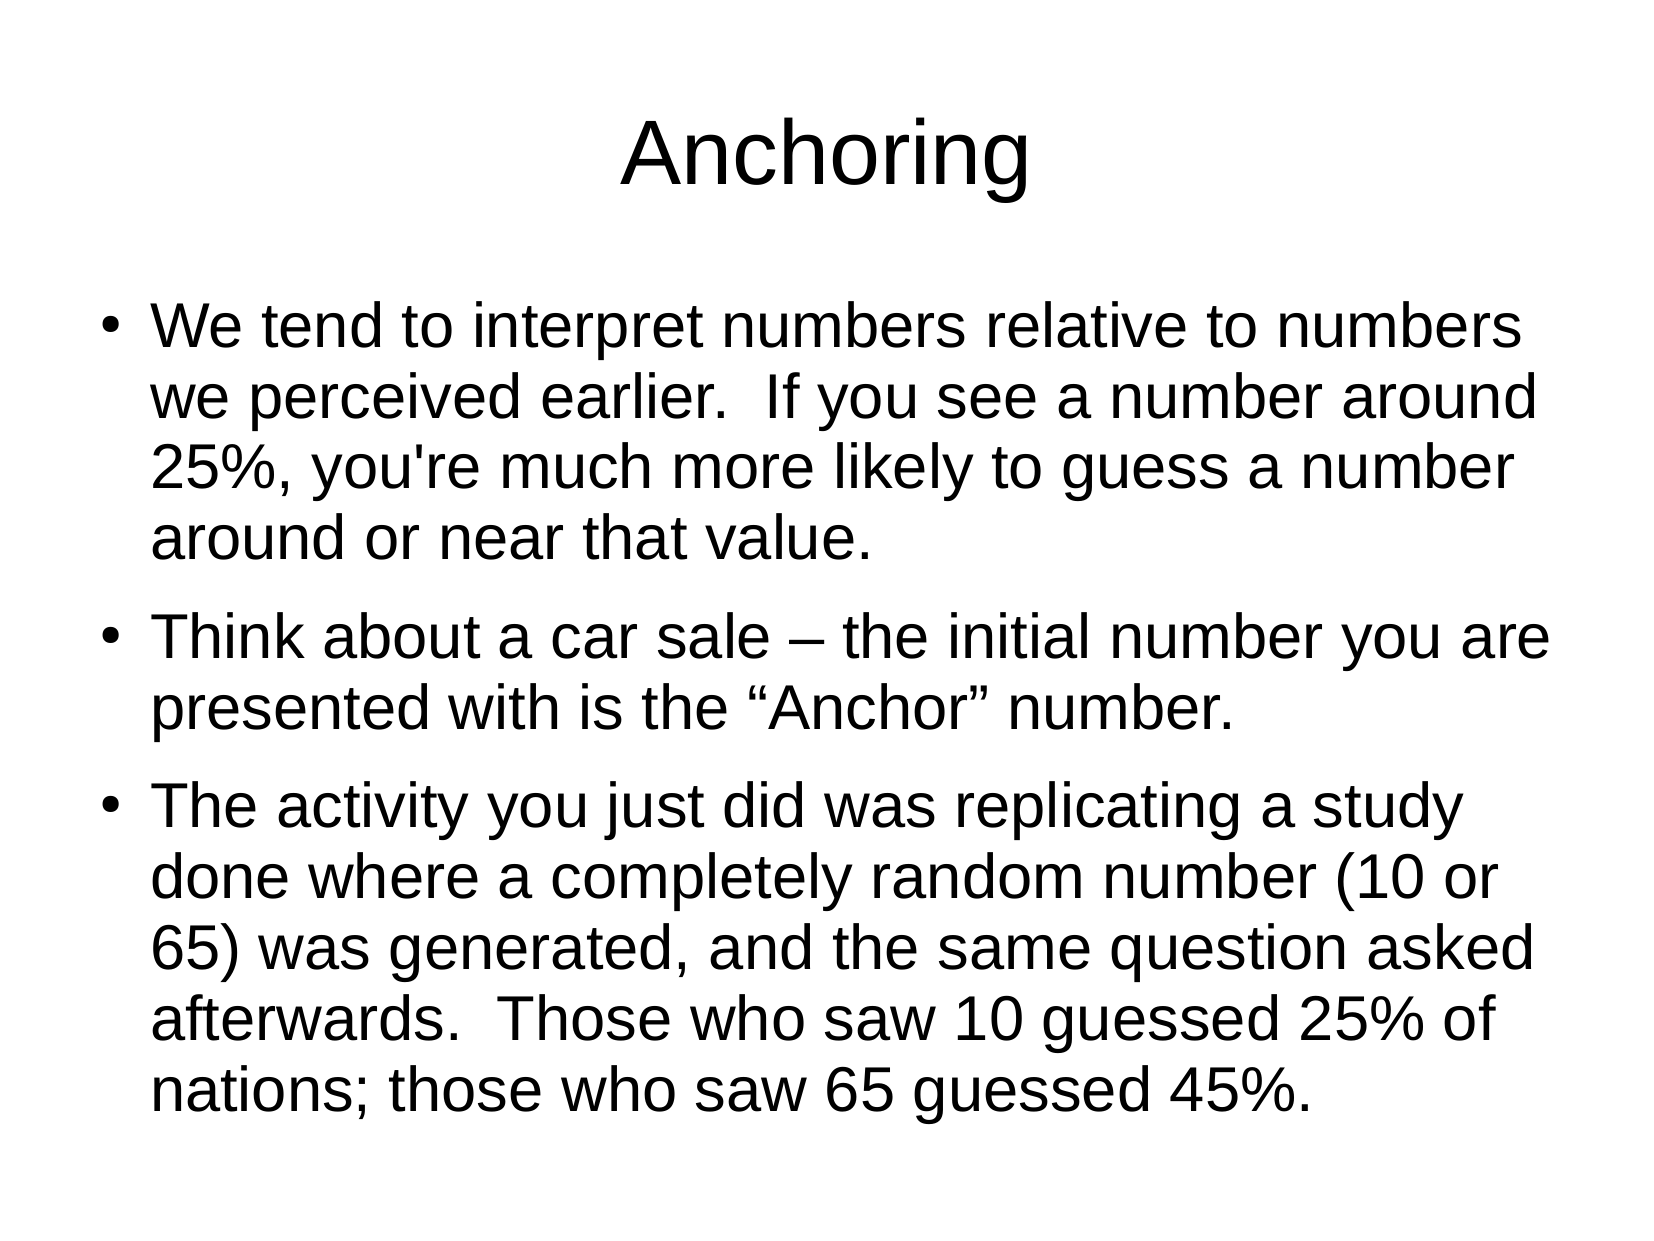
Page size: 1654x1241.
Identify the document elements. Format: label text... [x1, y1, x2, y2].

list We tend to interpret numbers relative to numbers we perceived earlier. If you see a number around 25%, you're much more likely to guess a number around or near that value. Think about a car sale – the initial number you are presented with is the “Anchor” number. The activity you just did was replicating a study done where a completely random number (10 or 65) was generated, and the same question asked afterwards. Those who saw 10 guessed 25% of nations; those who saw 65 guessed 45%. [82, 290, 1571, 1141]
title Anchoring [82, 49, 1571, 257]
